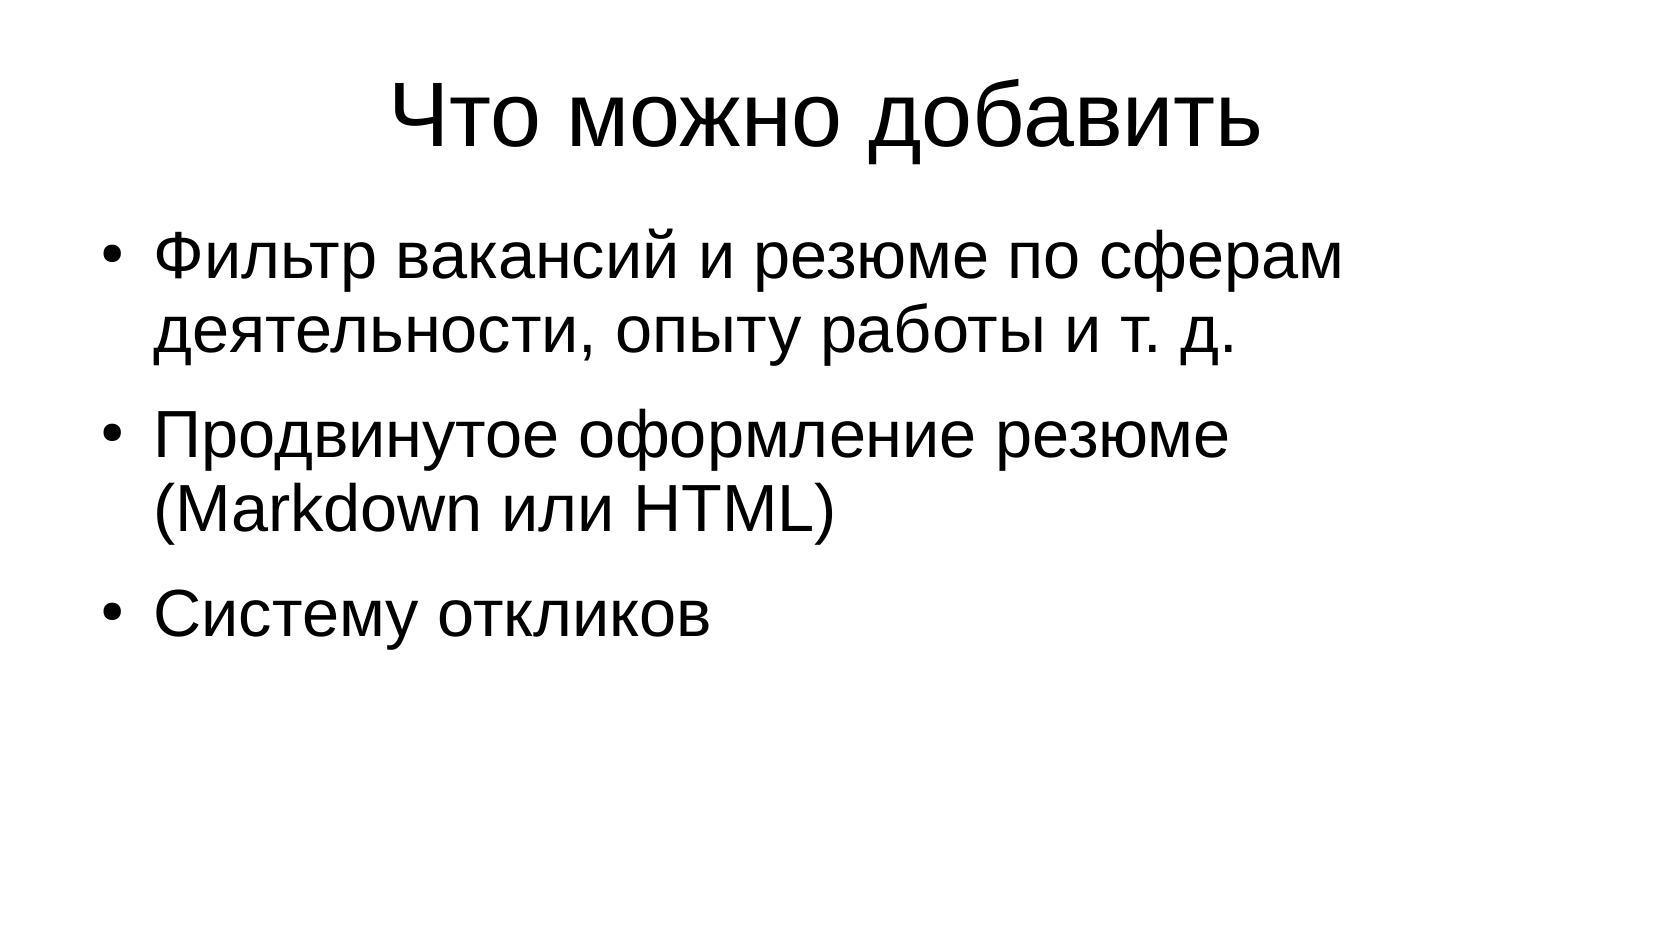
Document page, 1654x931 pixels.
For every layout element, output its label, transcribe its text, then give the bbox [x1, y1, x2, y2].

list Фильтр вакансий и резюме по сферам деятельности, опыту работы и т. д. Продвинутое оформление резюме (Markdown или HTML) Систему откликов [82, 217, 1571, 758]
title Что можно добавить [82, 37, 1571, 193]
